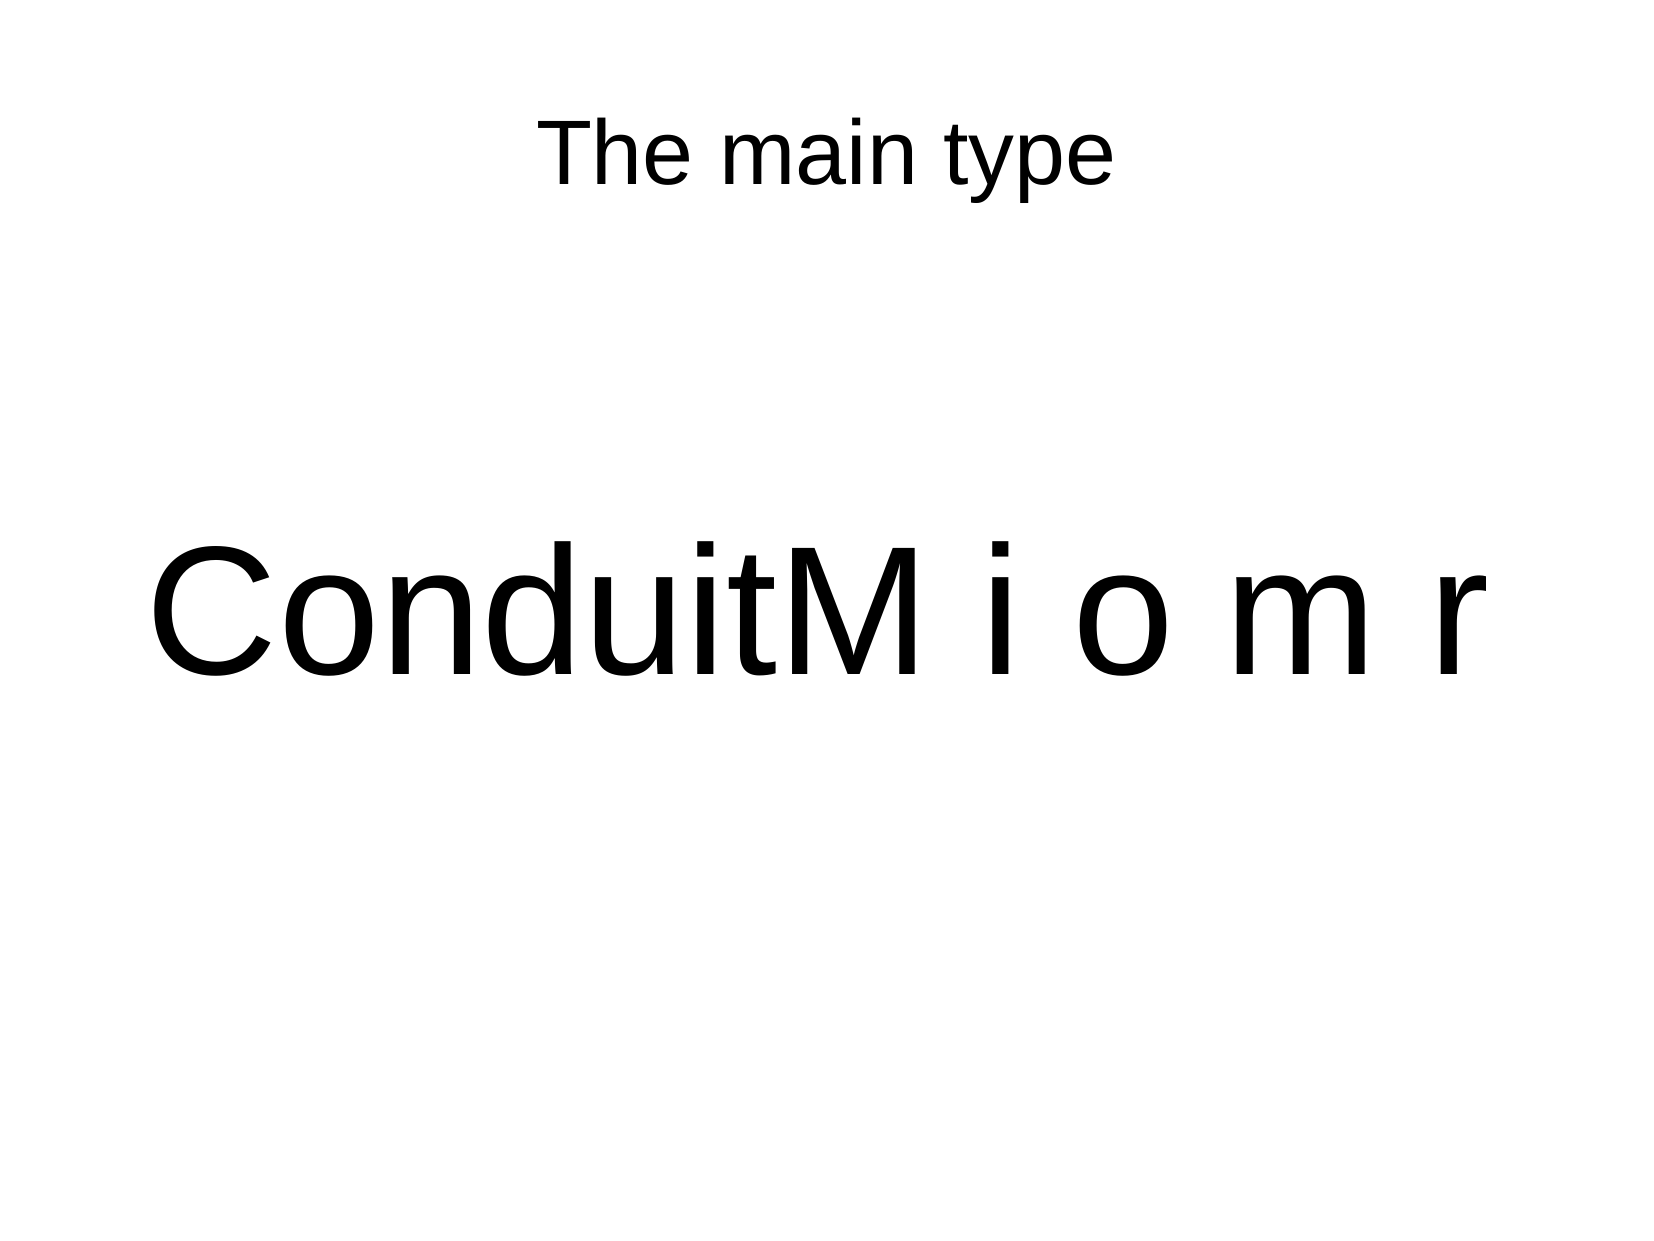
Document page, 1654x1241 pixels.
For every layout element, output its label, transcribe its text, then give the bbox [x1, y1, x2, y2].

text_box ConduitM i o m r [131, 500, 1523, 740]
title The main type [82, 49, 1571, 257]
